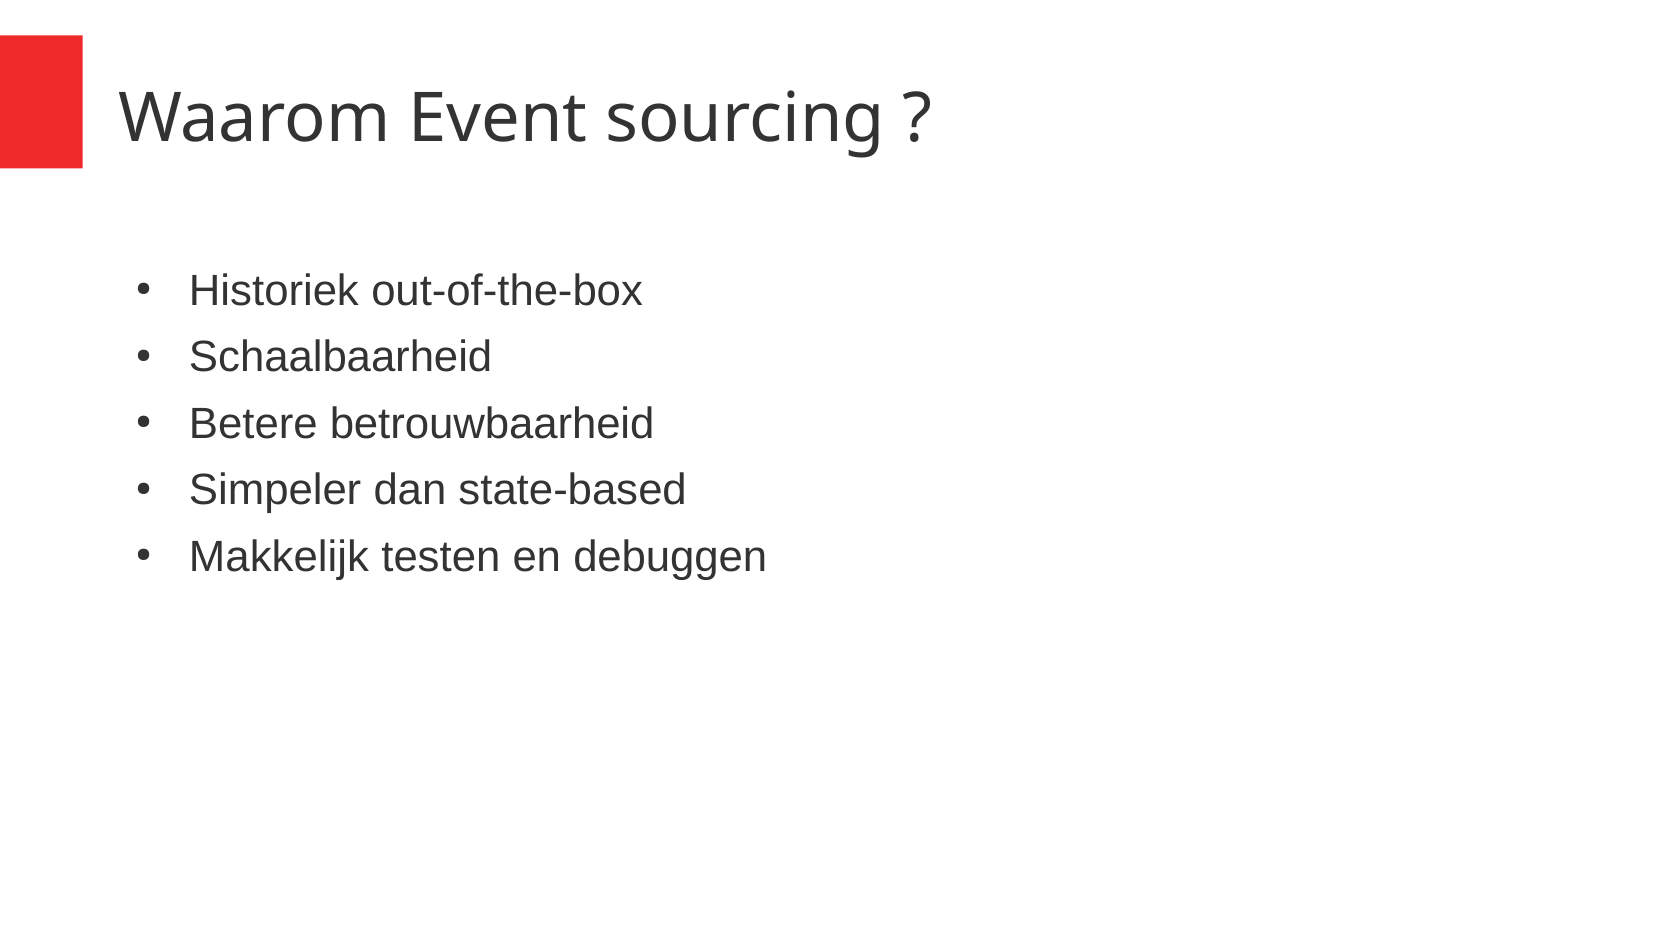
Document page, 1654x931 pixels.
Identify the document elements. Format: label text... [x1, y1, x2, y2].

title Waarom Event sourcing ? [118, 37, 1571, 193]
list Historiek out-of-the-box Schaalbaarheid Betere betrouwbaarheid Simpeler dan state-based Makkelijk testen en debuggen [118, 265, 1536, 806]
